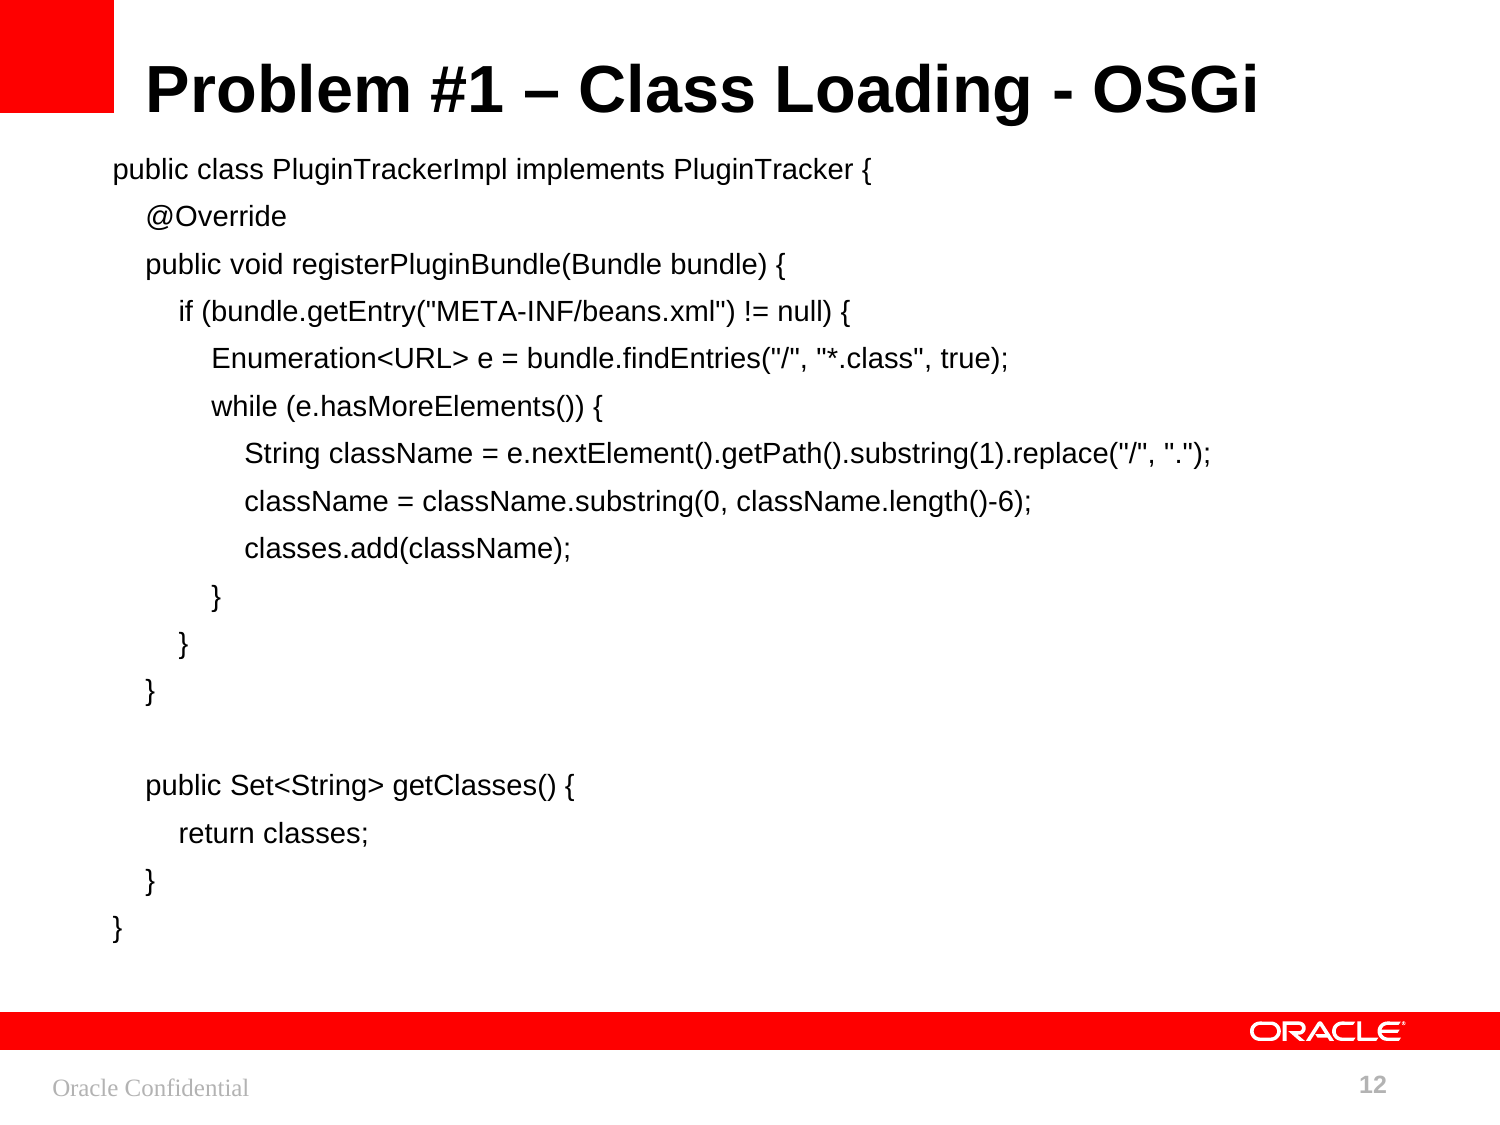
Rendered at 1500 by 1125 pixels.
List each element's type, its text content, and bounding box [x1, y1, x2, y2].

list public class PluginTrackerImpl implements PluginTracker { @Override public void registerPluginBundle(Bundle bundle) { if (bundle.getEntry("META-INF/beans.xml") != null) { Enumeration<URL> e = bundle.findEntries("/", "*.class", true); while (e.hasMoreElements()) { String className = e.nextElement().getPath().substring(1).replace("/", "."); className = className.substring(0, className.length()-6); classes.add(className); } } } public Set<String> getClasses() { return classes; } } [112, 150, 1426, 991]
picture [0, 0, 114, 113]
title Problem #1 – Class Loading - OSGi [145, 45, 1390, 188]
picture [0, 1012, 1500, 1050]
